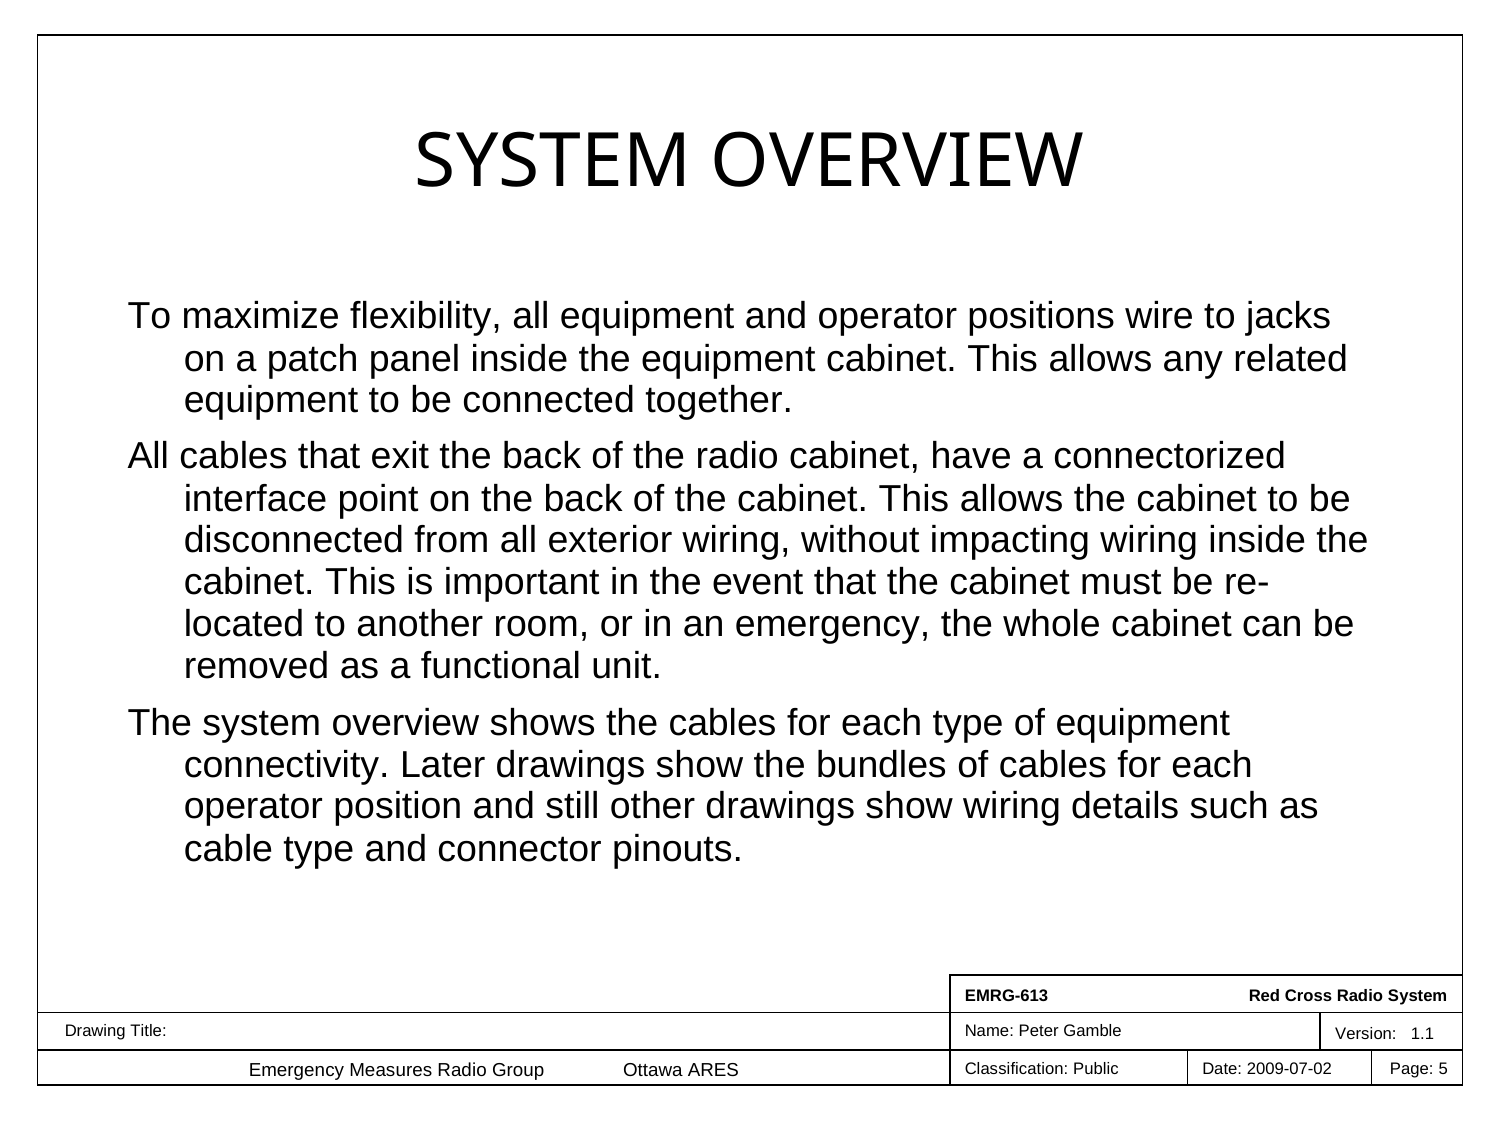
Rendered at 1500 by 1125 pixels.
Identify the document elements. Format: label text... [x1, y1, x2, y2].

title SYSTEM OVERVIEW [112, 64, 1388, 252]
text_box Emergency Measures Radio Group Ottawa ARES [50, 1049, 938, 1086]
list To maximize flexibility, all equipment and operator positions wire to jacks on a patch panel inside the equipment cabinet. This allows any related equipment to be connected together. All cables that exit the back of the radio cabinet, have a connectorized interface point on the back of the cabinet. This allows the cabinet to be disconnected from all exterior wiring, without impacting wiring inside the cabinet. This is important in the event that the cabinet must be re-located to another room, or in an emergency, the whole cabinet can be removed as a functional unit. The system overview shows the cables for each type of equipment connectivity. Later drawings show the bundles of cables for each operator position and still other drawings show wiring details such as cable type and connector pinouts. [112, 287, 1388, 963]
text_box Page: <number> [1362, 1049, 1463, 1086]
